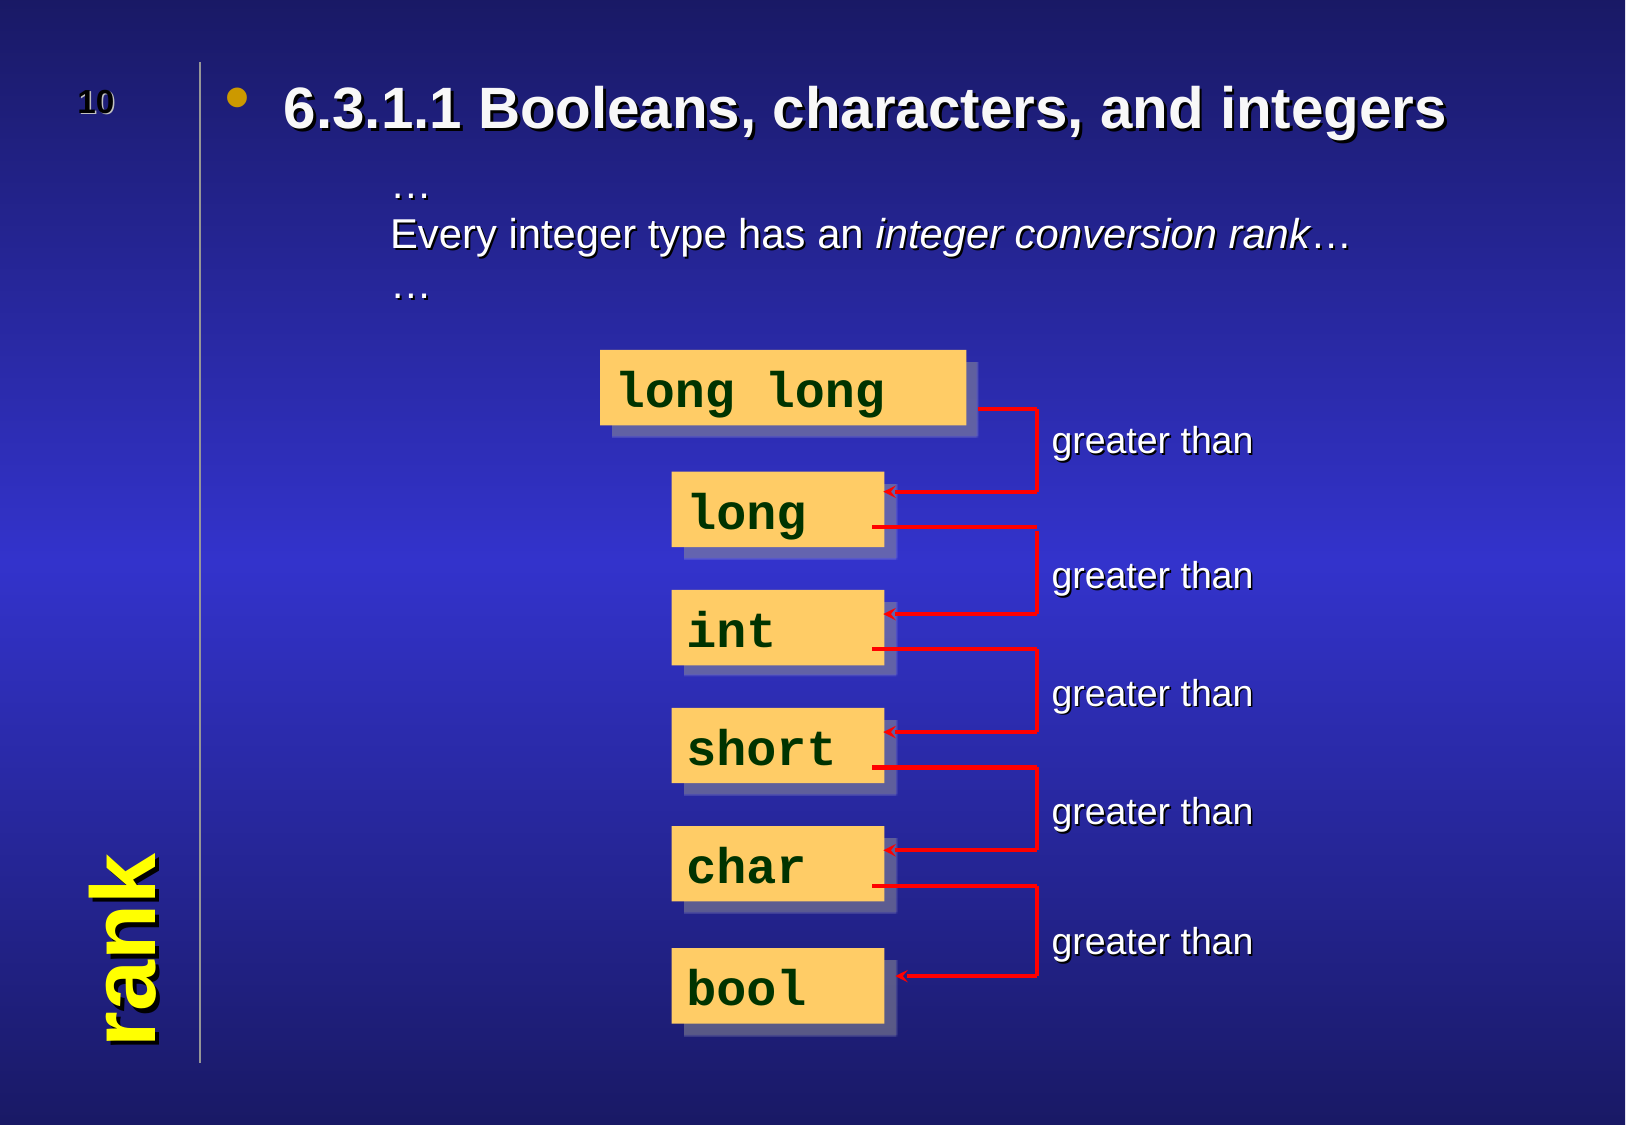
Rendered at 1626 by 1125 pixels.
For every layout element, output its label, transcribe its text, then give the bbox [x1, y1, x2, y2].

text_box bool [671, 948, 885, 1024]
text_box greater than [1039, 909, 1426, 970]
text_box int [671, 589, 885, 666]
text_box greater than [1036, 661, 1426, 722]
text_box char [671, 826, 885, 902]
text_box … Every integer type has an integer conversion rank… … [375, 148, 1427, 315]
text_box greater than [1036, 408, 1426, 470]
text_box greater than [1036, 779, 1426, 840]
title rank [50, 187, 188, 1063]
text_box long [671, 471, 885, 548]
text_box greater than [1036, 543, 1426, 604]
text_box long long [600, 349, 967, 426]
text_box short [671, 707, 885, 784]
list 6.3.1.1 Booleans, characters, and integers [212, 62, 1593, 1063]
